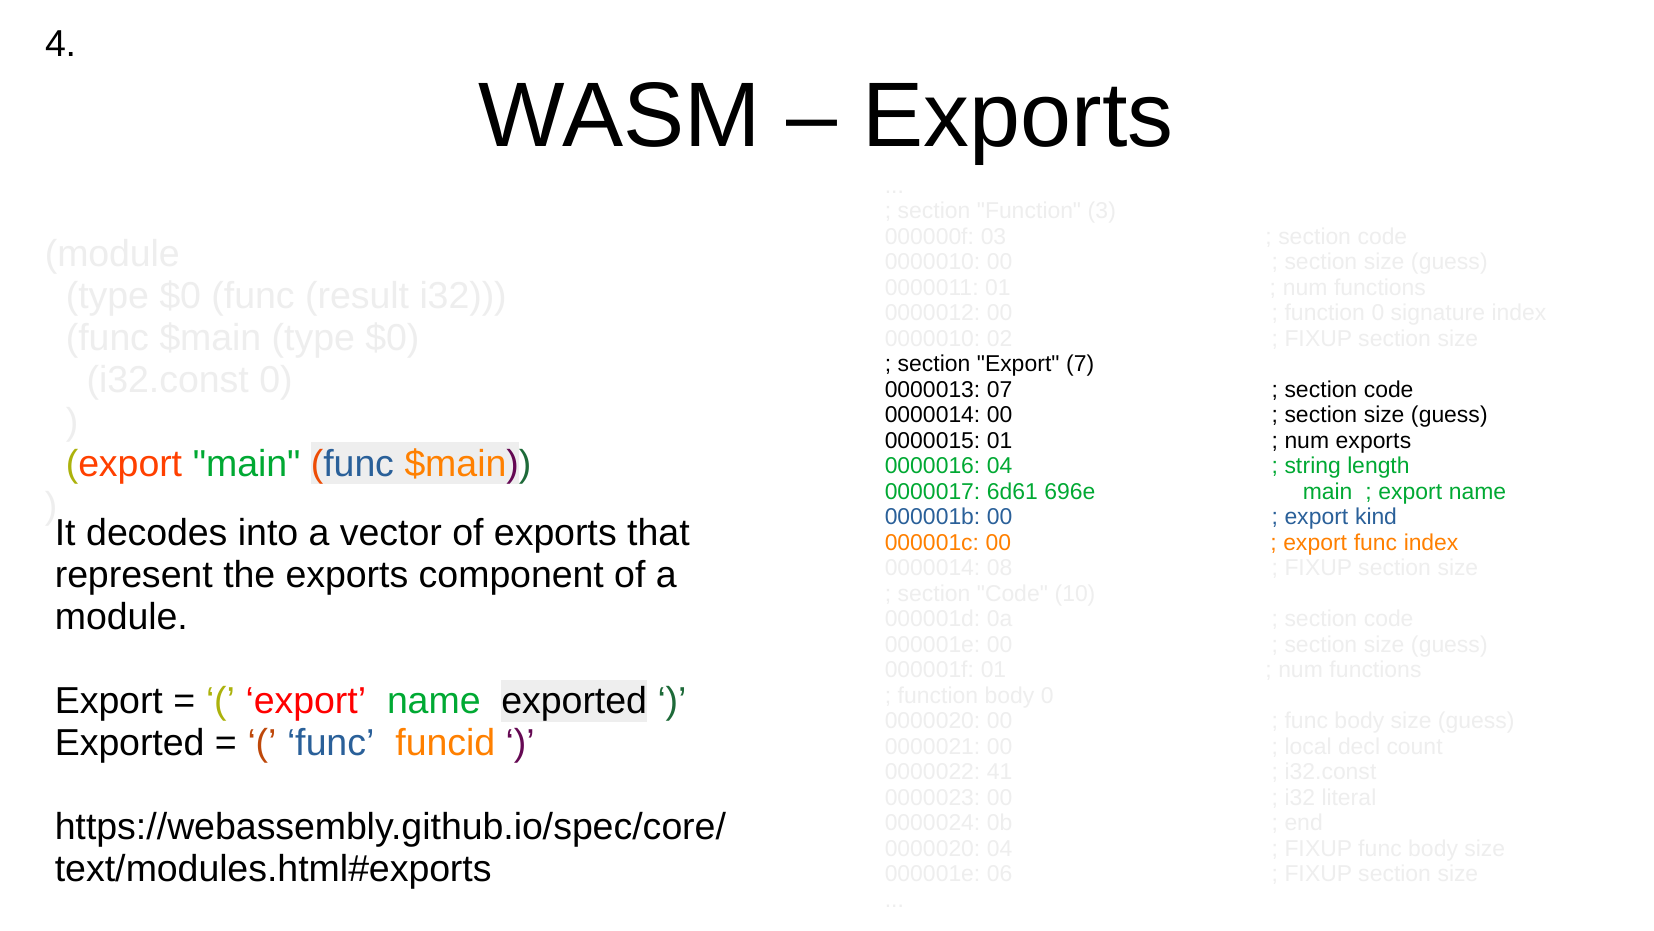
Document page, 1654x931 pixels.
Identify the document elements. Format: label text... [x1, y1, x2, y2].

text_box ... ; section "Function" (3) 000000f: 03 ; section code 0000010: 00 ; section size (guess) 0000011: 01 ; num functions 0000012: 00 ; function 0 signature index 0000010: 02 ; FIXUP section size ; section "Export" (7) 0000013: 07 ; section code 0000014: 00 ; section size (guess) 0000015: 01 ; num exports 0000016: 04 ; string length 0000017: 6d61 696e main ; export name 000001b: 00 ; export kind 000001c: 00 ; export func index 0000014: 08 ; FIXUP section size ; section "Code" (10) 000001d: 0a ; section code 000001e: 00 ; section size (guess) 000001f: 01 ; num functions ; function body 0 0000020: 00 ; func body size (guess) 0000021: 00 ; local decl count 0000022: 41 ; i32.const 0000023: 00 ; i32 literal 0000024: 0b ; end 0000020: 04 ; FIXUP func body size 000001e: 06 ; FIXUP section size ... [870, 165, 1636, 931]
text_box (module (type $0 (func (result i32))) (func $main (type $0) (i32.const 0) ) (export "main" (func $main)) ) [30, 225, 796, 826]
text_box It decodes into a vector of exports that represent the exports component of a module. Export = ‘(’ ‘export’ name exported ‘)’ Exported = ‘(’ ‘func’ funcid ‘)’ https://webassembly.github.io/spec/core/text/modules.html#exports [40, 504, 811, 897]
title WASM – Exports [82, 37, 1571, 193]
text_box 4. [30, 15, 92, 72]
